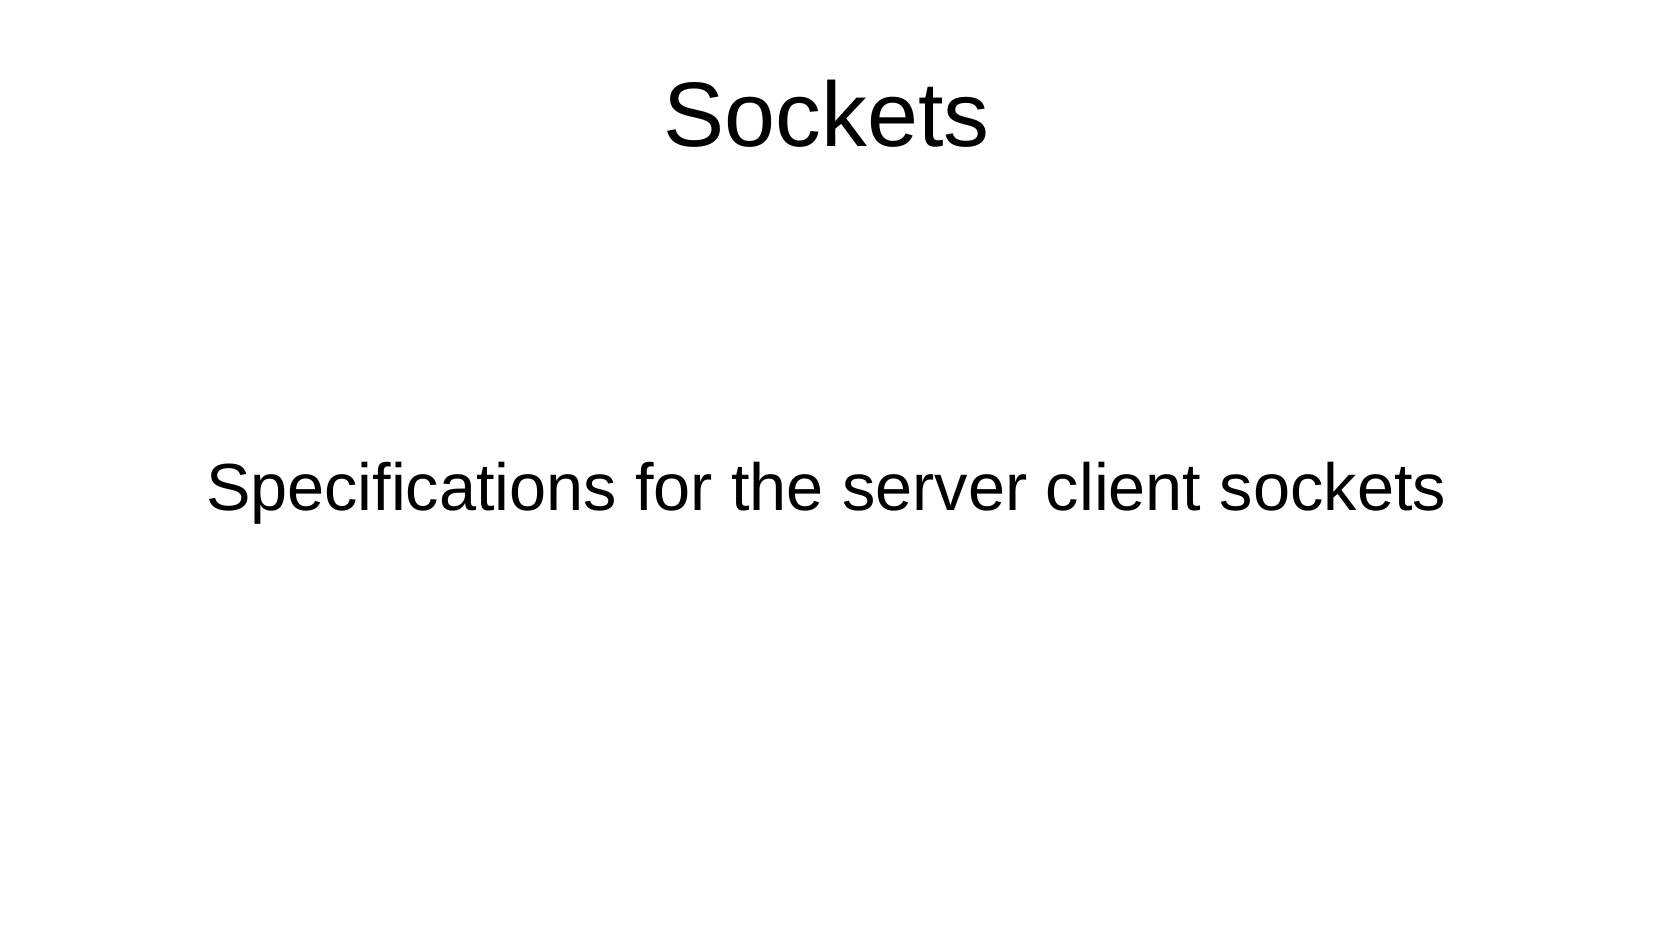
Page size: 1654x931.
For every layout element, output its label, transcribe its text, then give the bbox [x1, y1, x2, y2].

subtitle Specifications for the server client sockets [82, 217, 1571, 758]
title Sockets [82, 37, 1571, 193]
